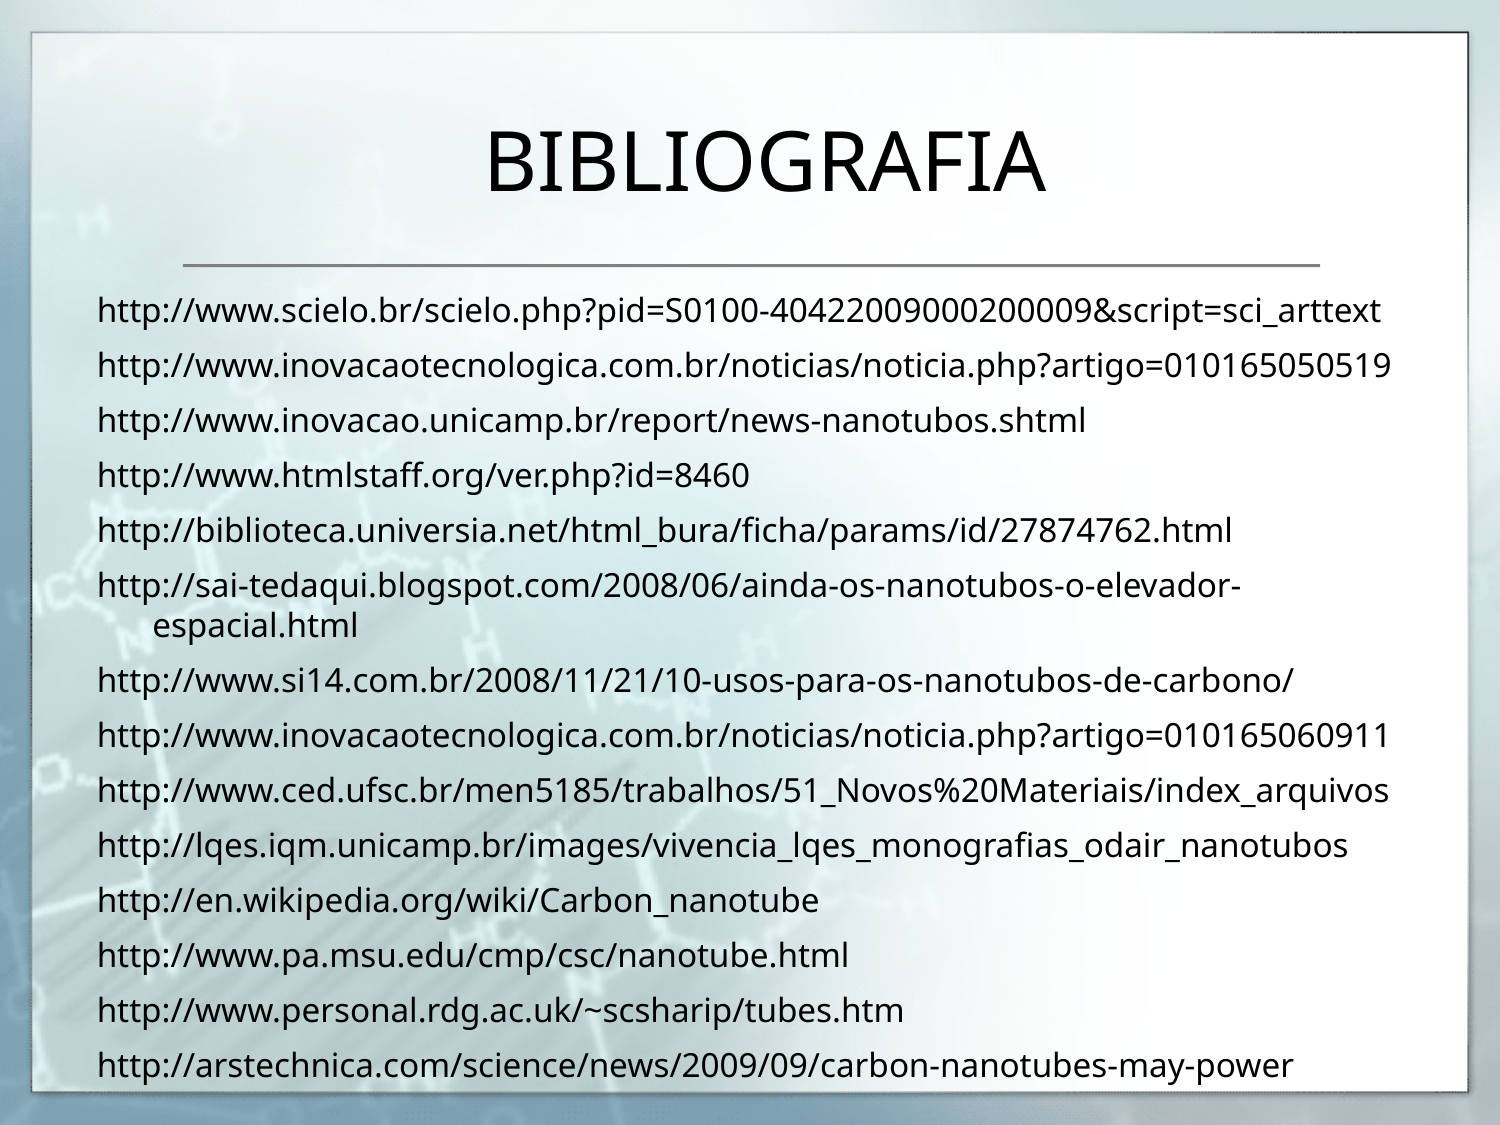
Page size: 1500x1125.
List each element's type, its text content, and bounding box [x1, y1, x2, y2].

text_box BIBLIOGRAFIA [78, 58, 1454, 257]
text_box http://www.scielo.br/scielo.php?pid=S0100-40422009000200009&script=sci_arttext http://www.inovacaotecnologica.com.br/noticias/noticia.php?artigo=010165050519 http://www.inovacao.unicamp.br/report/news-nanotubos.shtml http://www.htmlstaff.org/ver.php?id=8460 http://biblioteca.universia.net/html_bura/ficha/params/id/27874762.html http://sai-tedaqui.blogspot.com/2008/06/ainda-os-nanotubos-o-elevador-espacial.html http://www.si14.com.br/2008/11/21/10-usos-para-os-nanotubos-de-carbono/ http://www.inovacaotecnologica.com.br/noticias/noticia.php?artigo=010165060911 http://www.ced.ufsc.br/men5185/trabalhos/51_Novos%20Materiais/index_arquivos http://lqes.iqm.unicamp.br/images/vivencia_lqes_monografias_odair_nanotubos http://en.wikipedia.org/wiki/Carbon_nanotube http://www.pa.msu.edu/cmp/csc/nanotube.html http://www.personal.rdg.ac.uk/~scsharip/tubes.htm http://arstechnica.com/science/news/2009/09/carbon-nanotubes-may-power [82, 281, 1454, 1067]
picture [0, 0, 1500, 1125]
